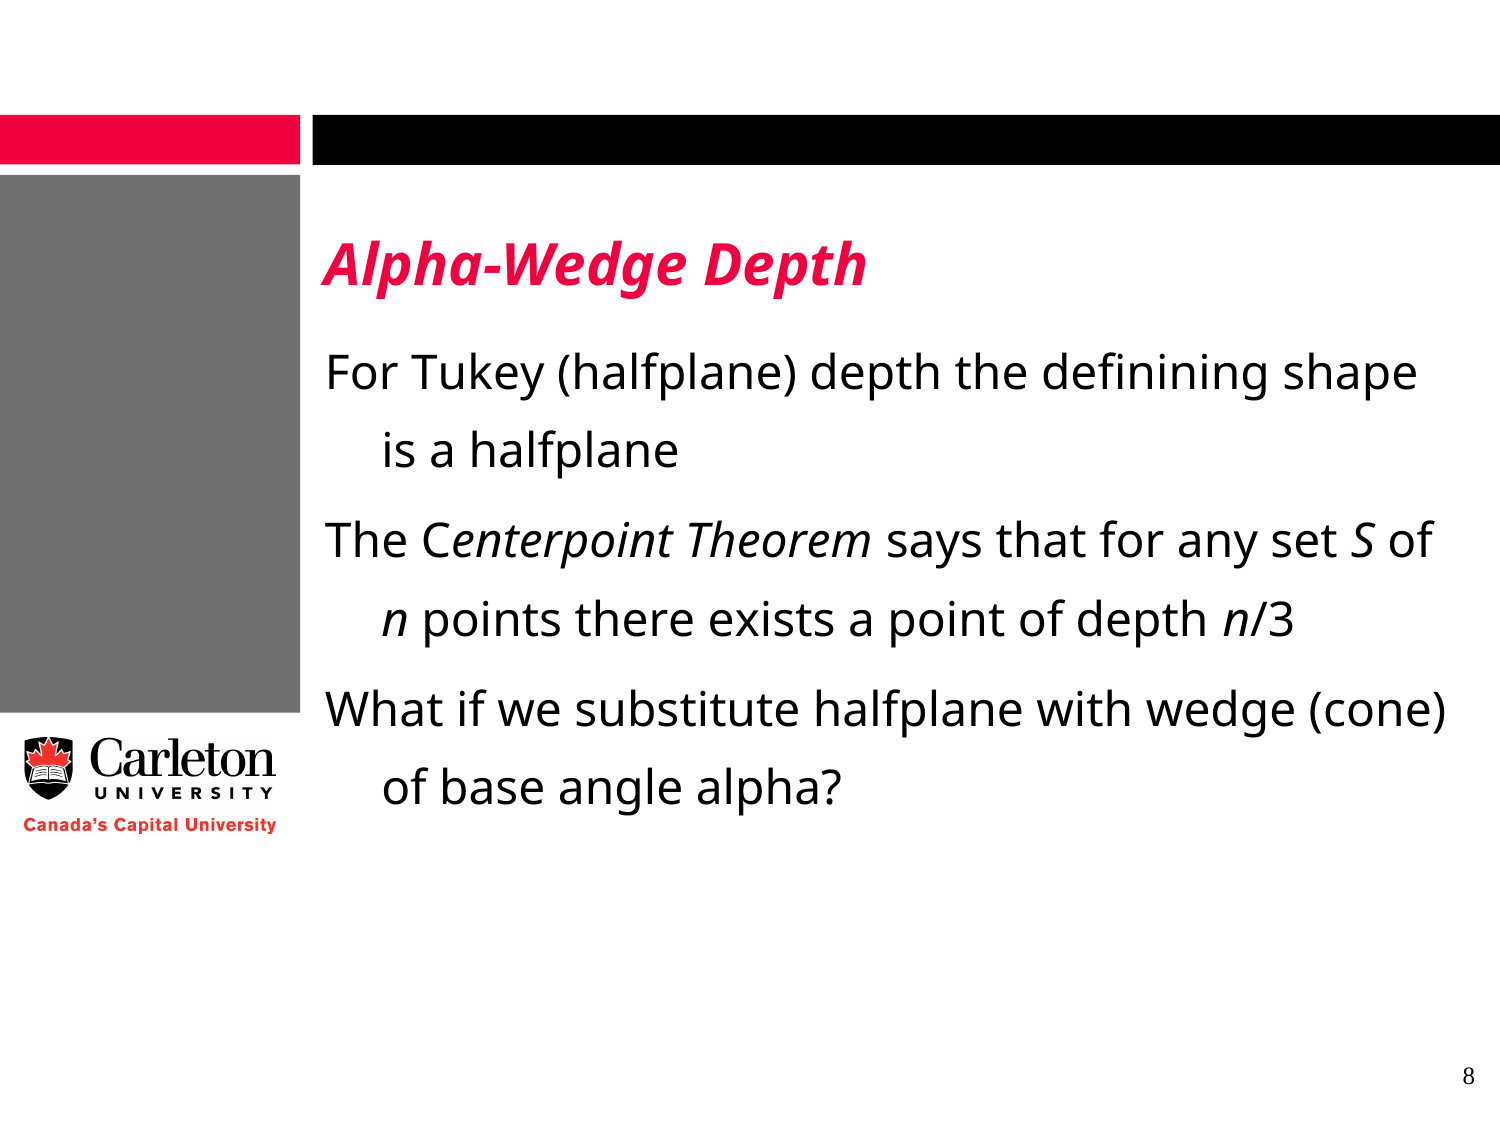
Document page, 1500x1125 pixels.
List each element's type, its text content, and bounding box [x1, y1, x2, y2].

picture [24, 737, 276, 834]
title Alpha-Wedge Depth [324, 187, 1450, 324]
list For Tukey (halfplane) depth the definining shape is a halfplane The Centerpoint Theorem says that for any set S of n points there exists a point of depth n/3 What if we substitute halfplane with wedge (cone) of base angle alpha? [324, 324, 1450, 1051]
